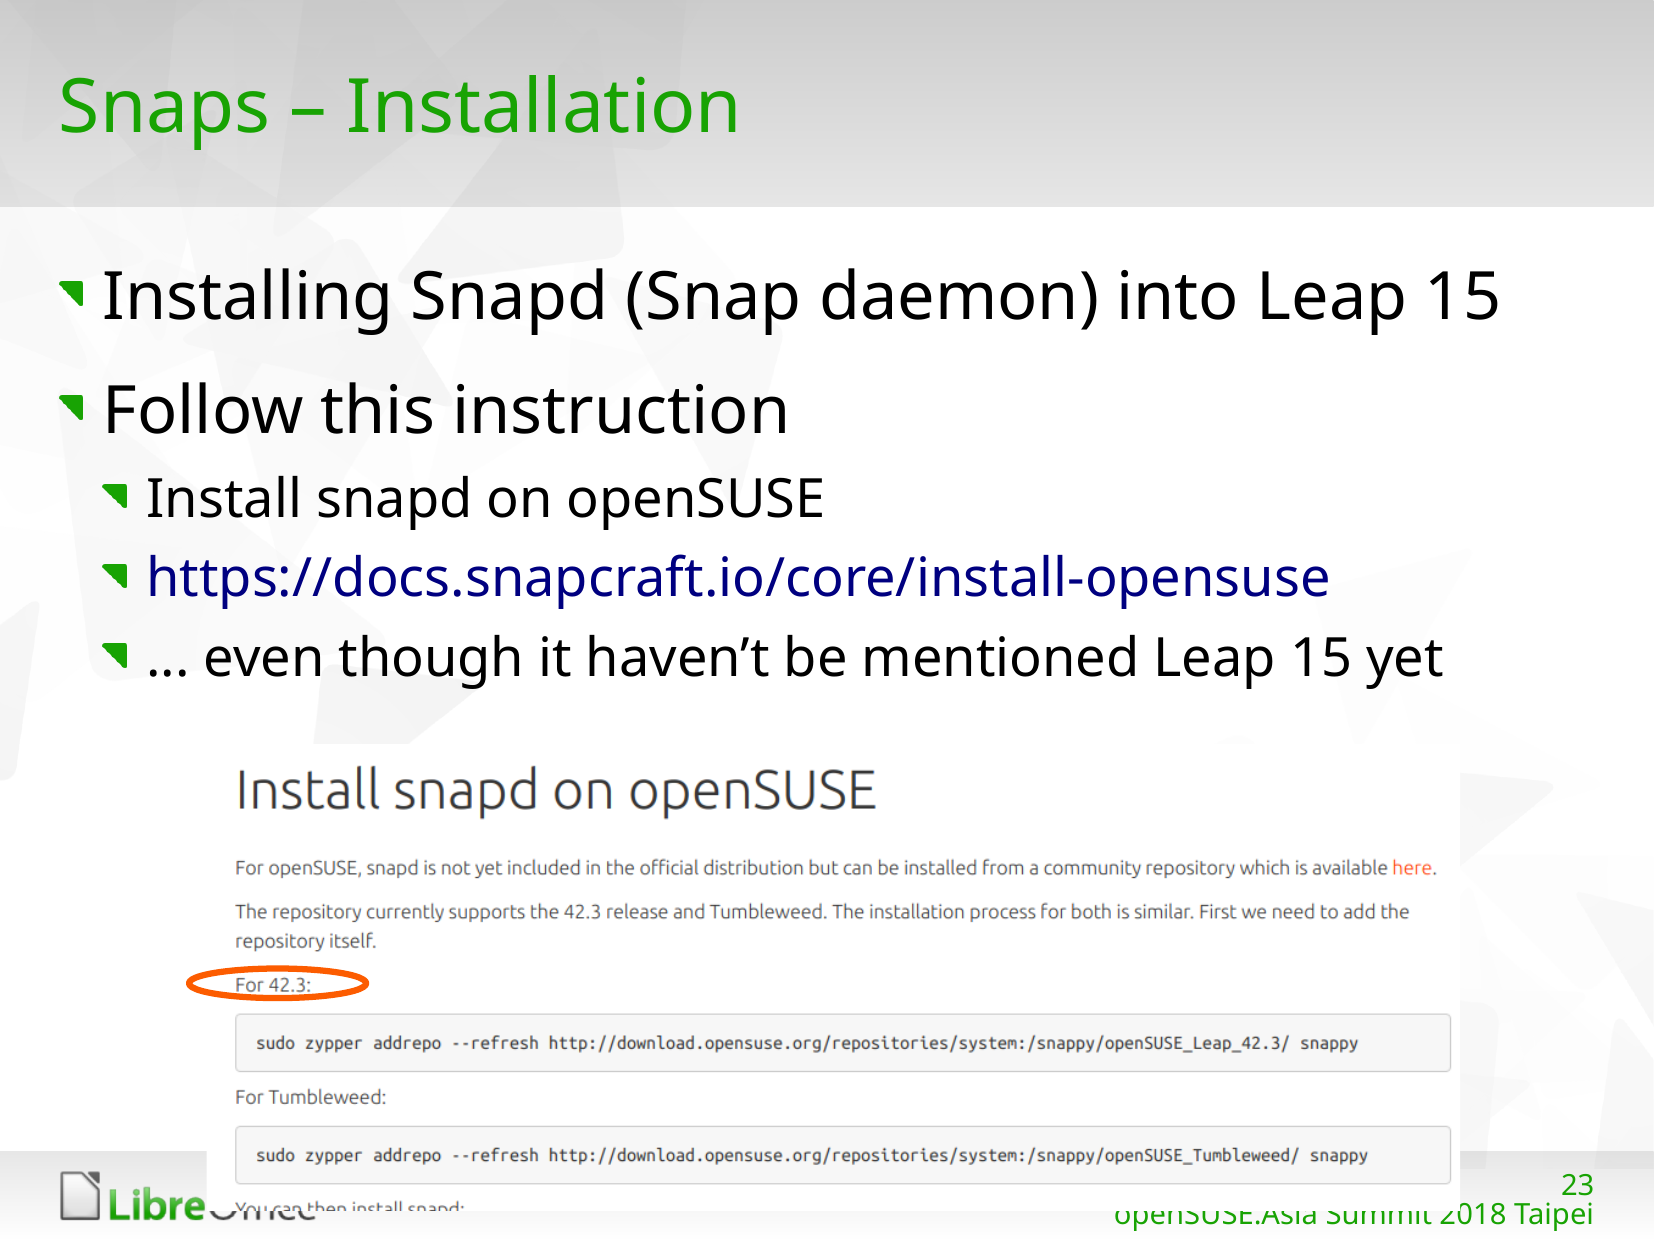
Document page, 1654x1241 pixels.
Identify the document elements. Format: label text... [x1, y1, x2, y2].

title Snaps – Installation [59, 29, 1595, 178]
picture [206, 972, 362, 994]
list Installing Snapd (Snap daemon) into Leap 15 Follow this instruction Install snapd on openSUSE https://docs.snapcraft.io/core/install-opensuse ... even though it haven’t be mentioned Leap 15 yet [59, 248, 1595, 968]
picture [41, 548, 1654, 1240]
picture [0, 0, 783, 931]
